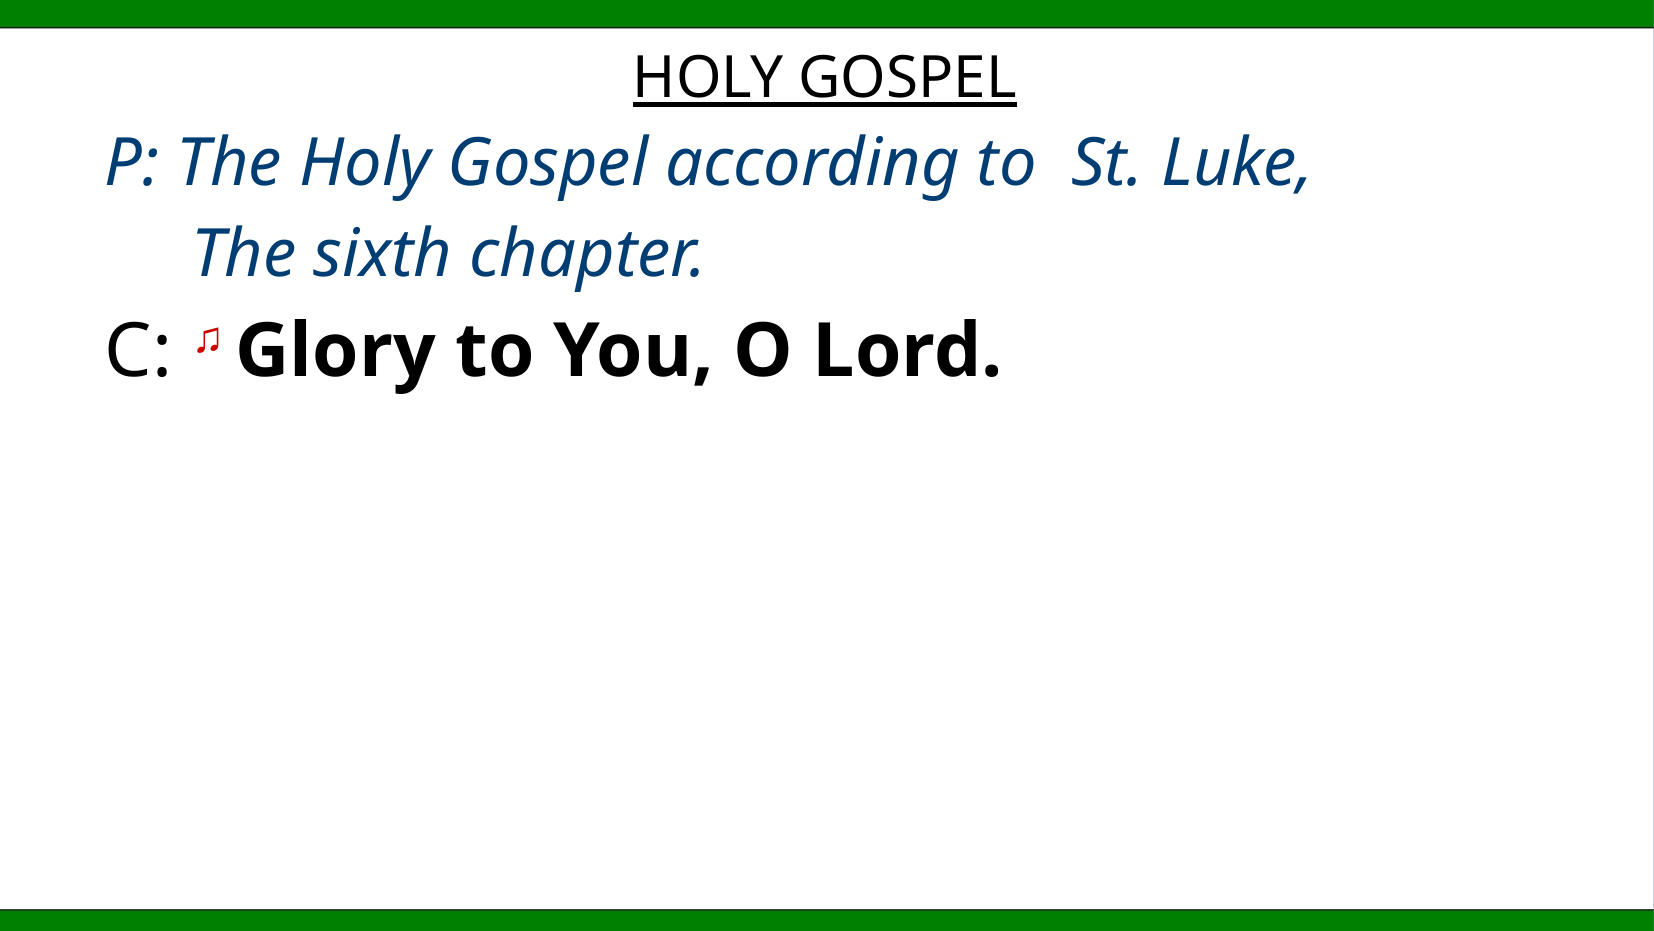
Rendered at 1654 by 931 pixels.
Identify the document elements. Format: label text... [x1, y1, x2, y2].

picture [0, 0, 1654, 931]
text_box HOLY GOSPEL P: The Holy Gospel according to St. Luke, The sixth chapter. C: ♫ Glory to You, O Lord. [90, 27, 1561, 436]
